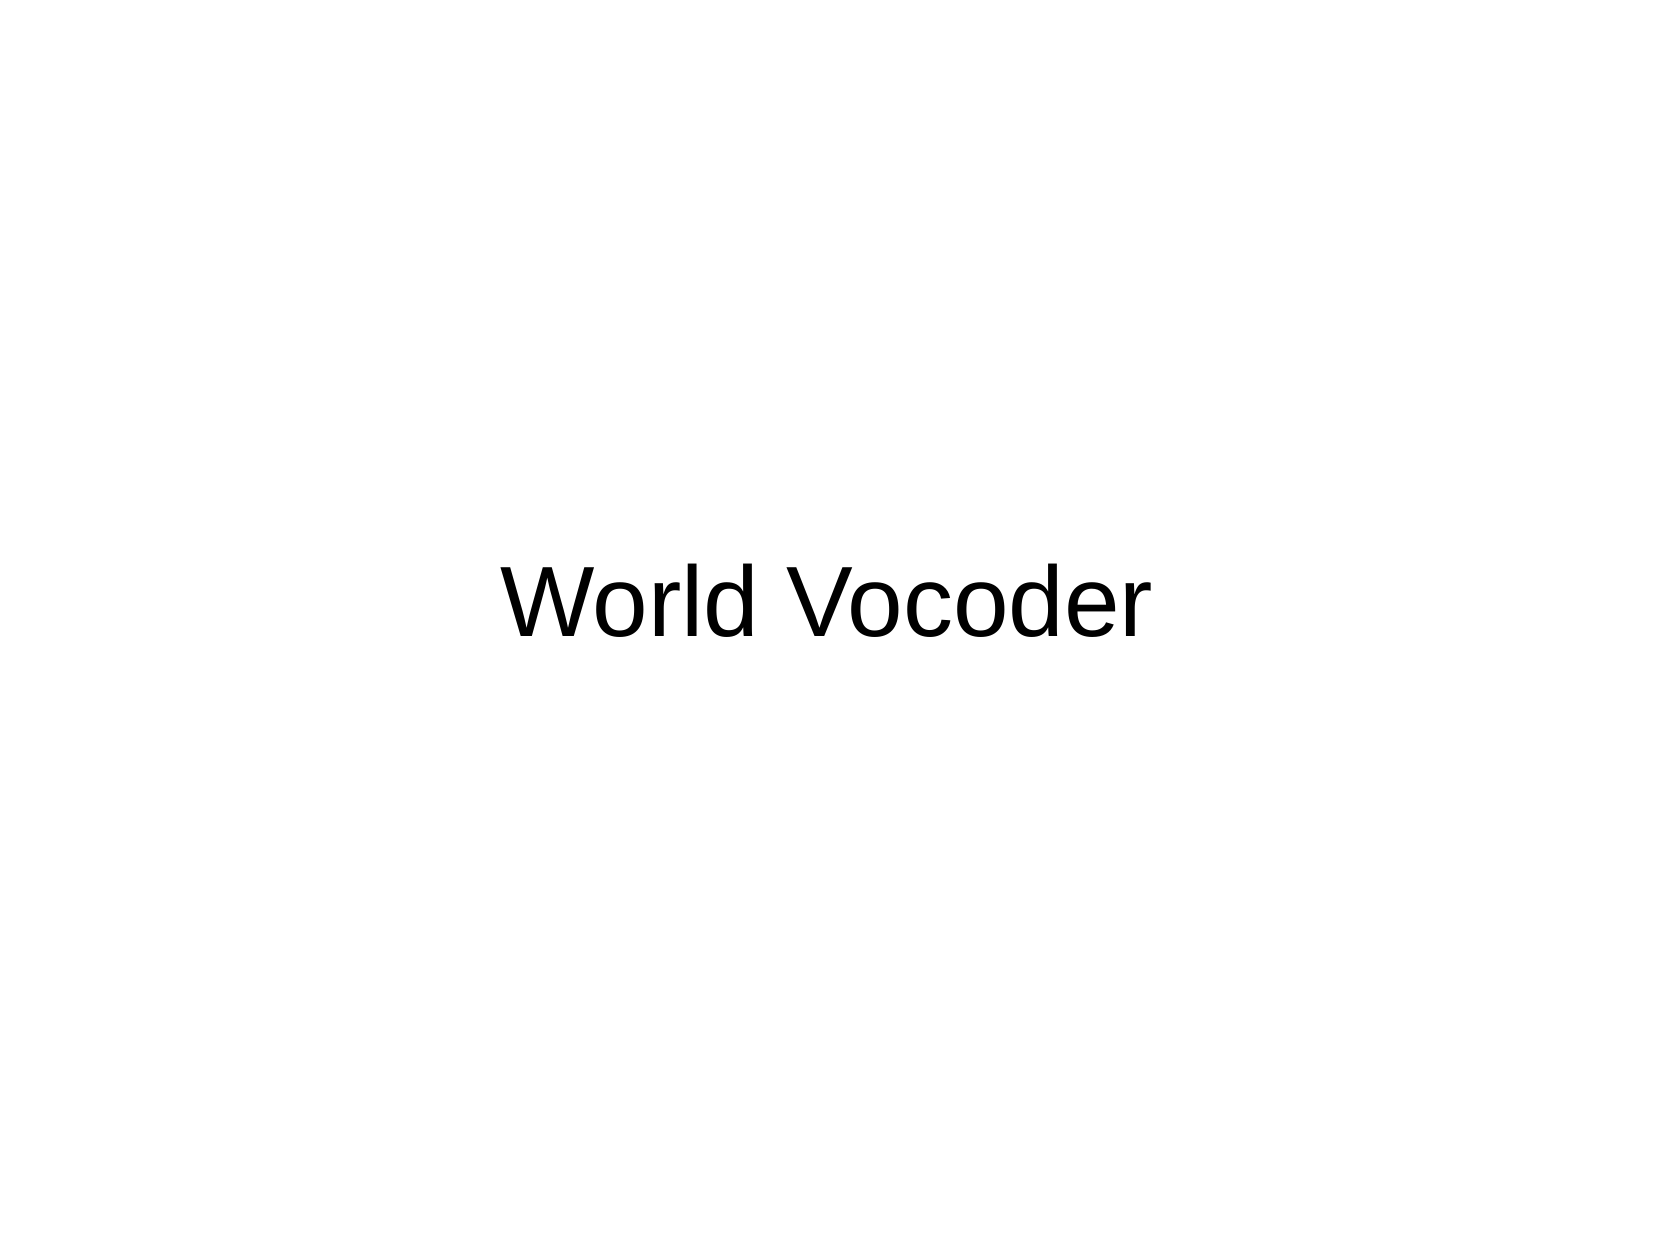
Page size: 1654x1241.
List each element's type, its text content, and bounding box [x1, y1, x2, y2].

subtitle World Vocoder [82, 49, 1571, 1156]
